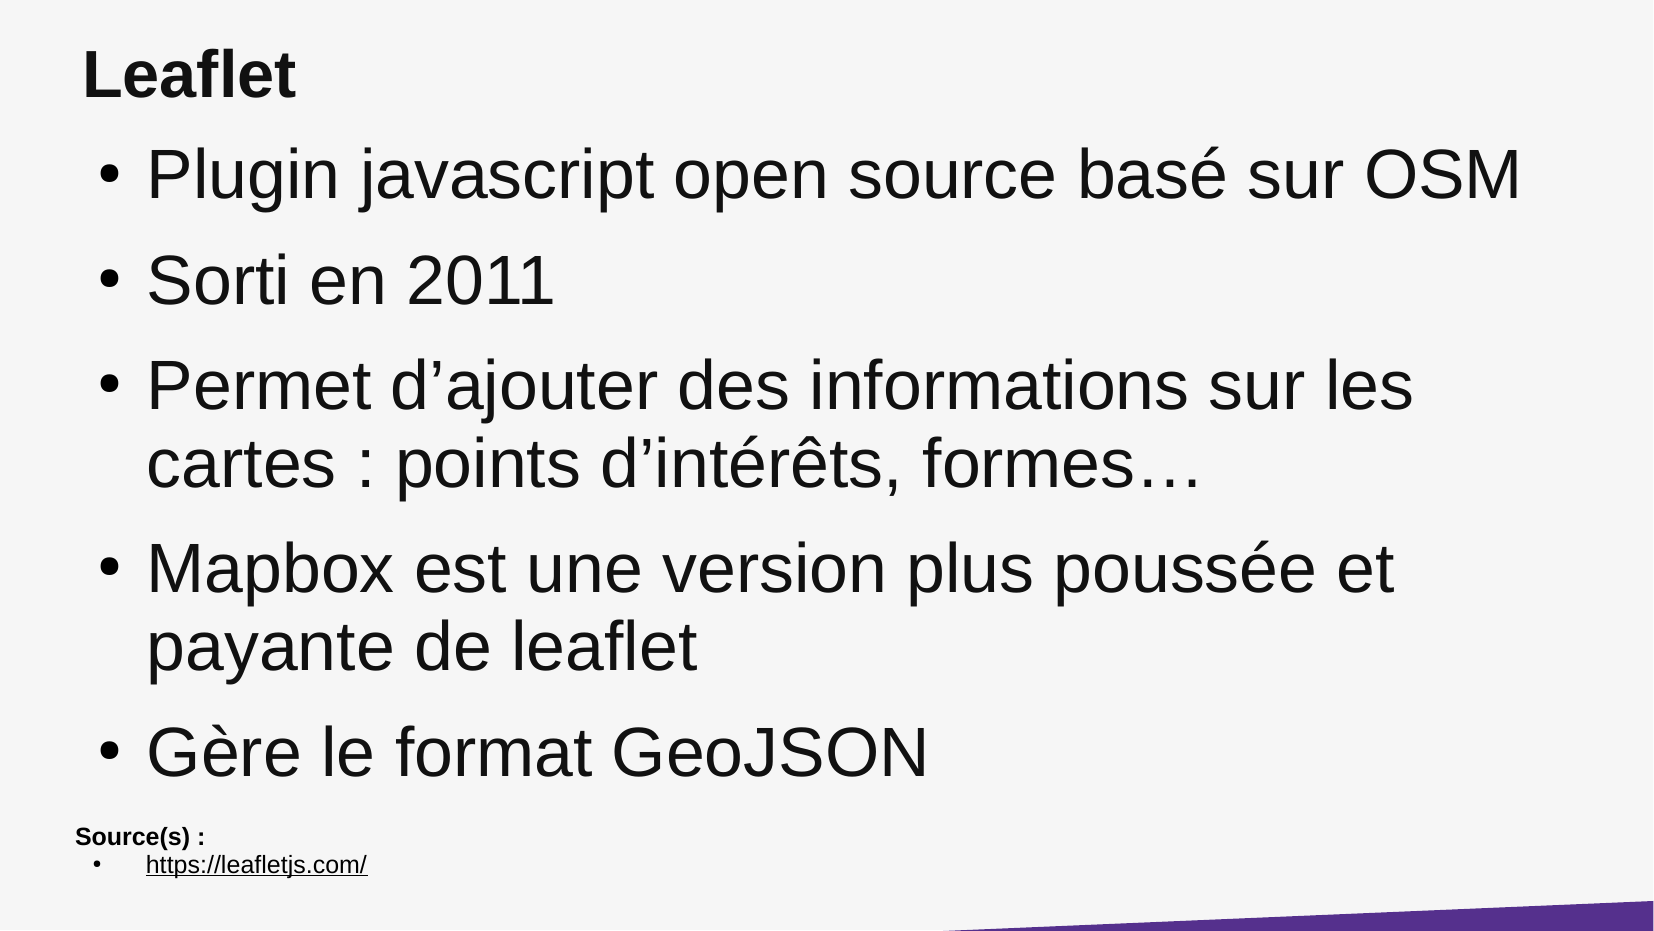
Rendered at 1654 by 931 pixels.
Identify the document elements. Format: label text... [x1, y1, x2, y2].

text_box [943, 900, 1654, 931]
title Leaflet [82, 37, 1571, 115]
text_box Source(s) : https://leafletjs.com/ [60, 815, 1546, 929]
list Plugin javascript open source basé sur OSM Sorti en 2011 Permet d’ajouter des informations sur les cartes : points d’intérêts, formes… Mapbox est une version plus poussée et payante de leaflet Gère le format GeoJSON [80, 135, 1620, 798]
